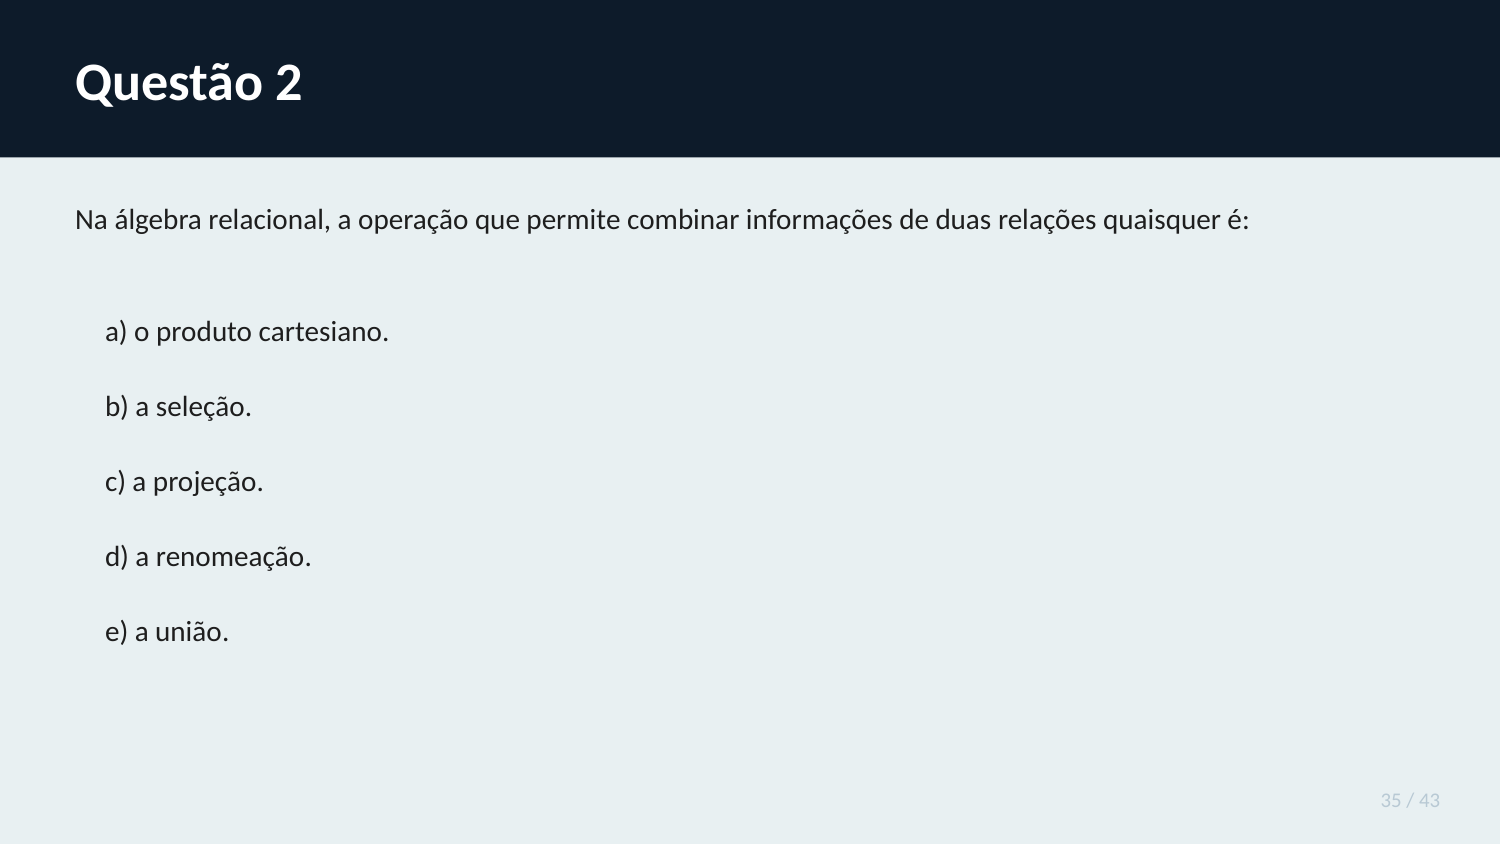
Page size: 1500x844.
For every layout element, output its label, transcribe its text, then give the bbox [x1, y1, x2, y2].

text_box b) a seleção. [104, 374, 1305, 435]
text_box e) a união. [104, 599, 1305, 660]
text_box Na álgebra relacional, a operação que permite combinar informações de duas relações quaisquer é: [74, 179, 1425, 255]
text_box [0, 0, 1500, 158]
text_box a) o produto cartesiano. [104, 299, 1305, 360]
text_box 35 / 43 [1274, 772, 1455, 825]
text_box d) a renomeação. [104, 524, 1305, 585]
text_box Questão 2 [74, 22, 1425, 135]
text_box c) a projeção. [104, 449, 1305, 510]
